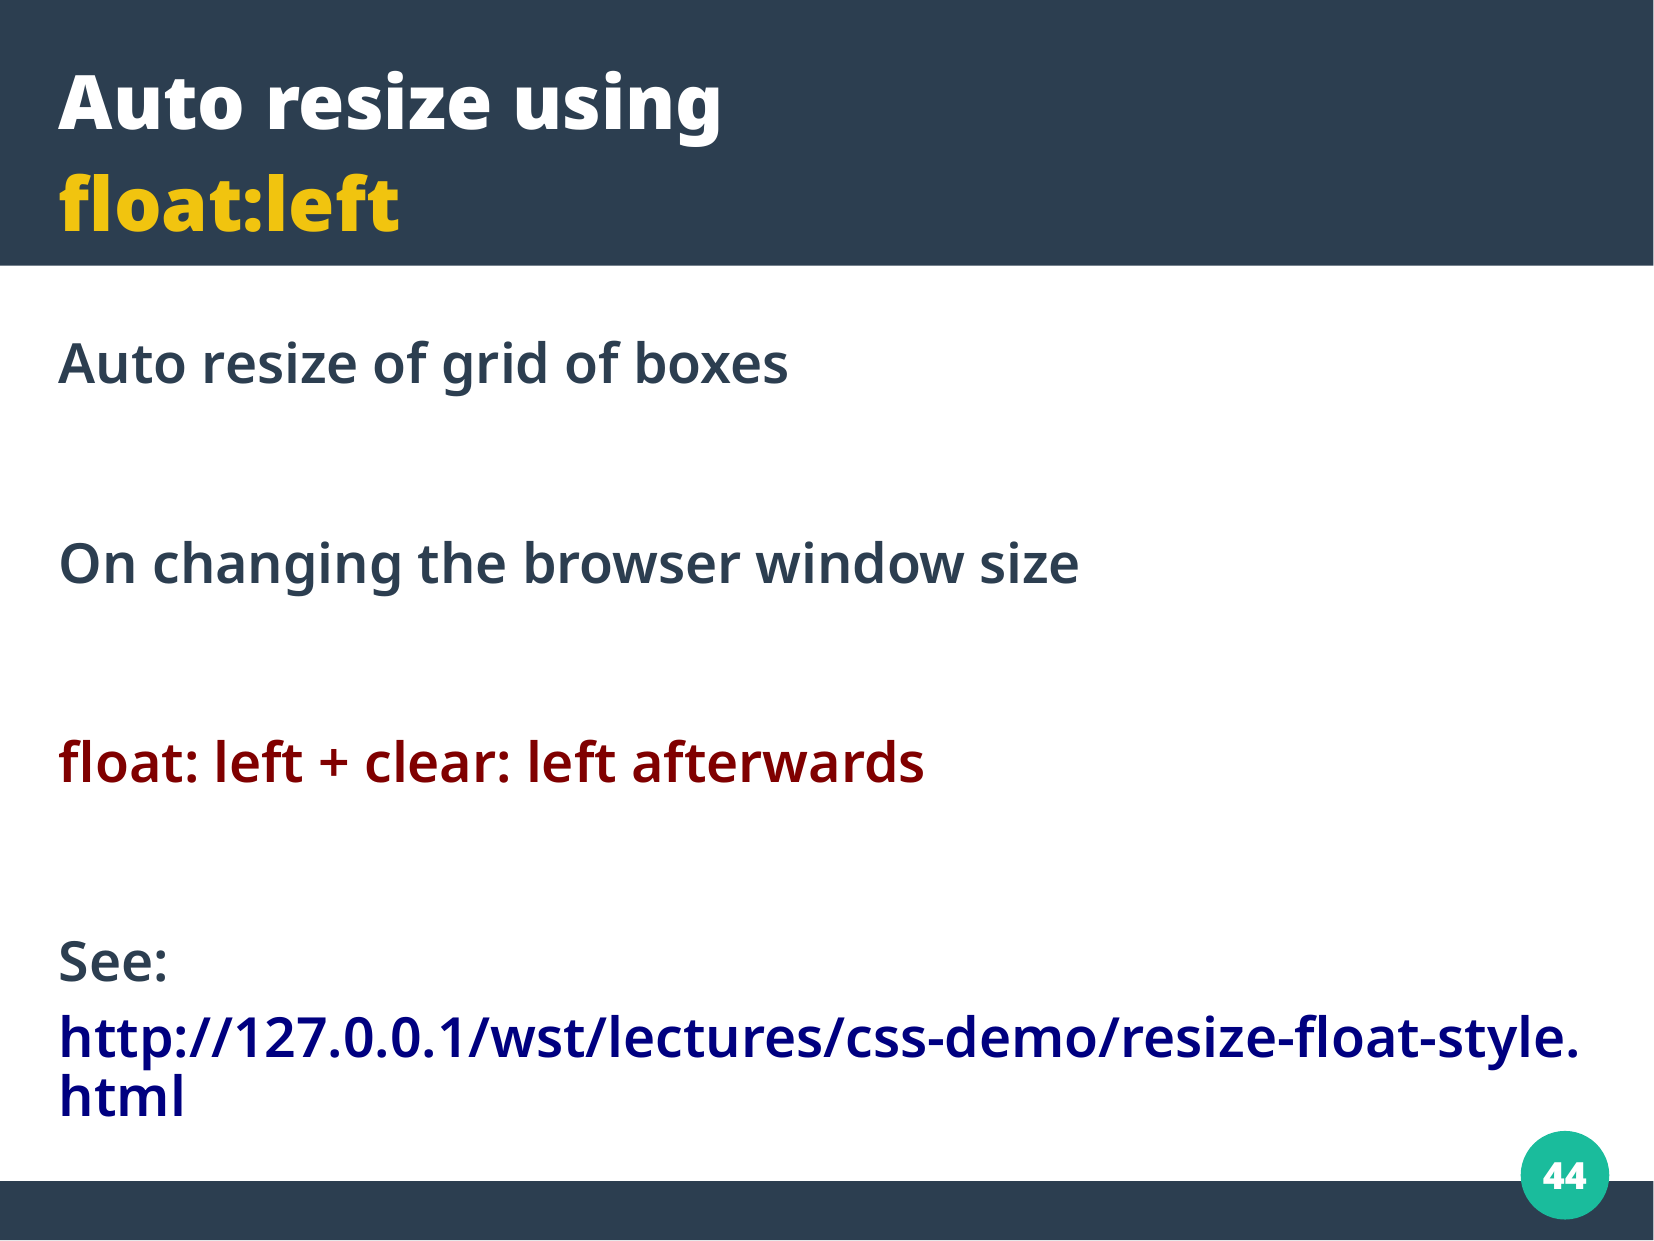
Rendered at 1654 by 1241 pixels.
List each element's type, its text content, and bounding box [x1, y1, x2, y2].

list Auto resize of grid of boxes On changing the browser window size float: left + clear: left afterwards See: http://127.0.0.1/wst/lectures/css-demo/resize-float-style.html [59, 324, 1595, 1152]
title Auto resize using float:left [59, 49, 1595, 207]
